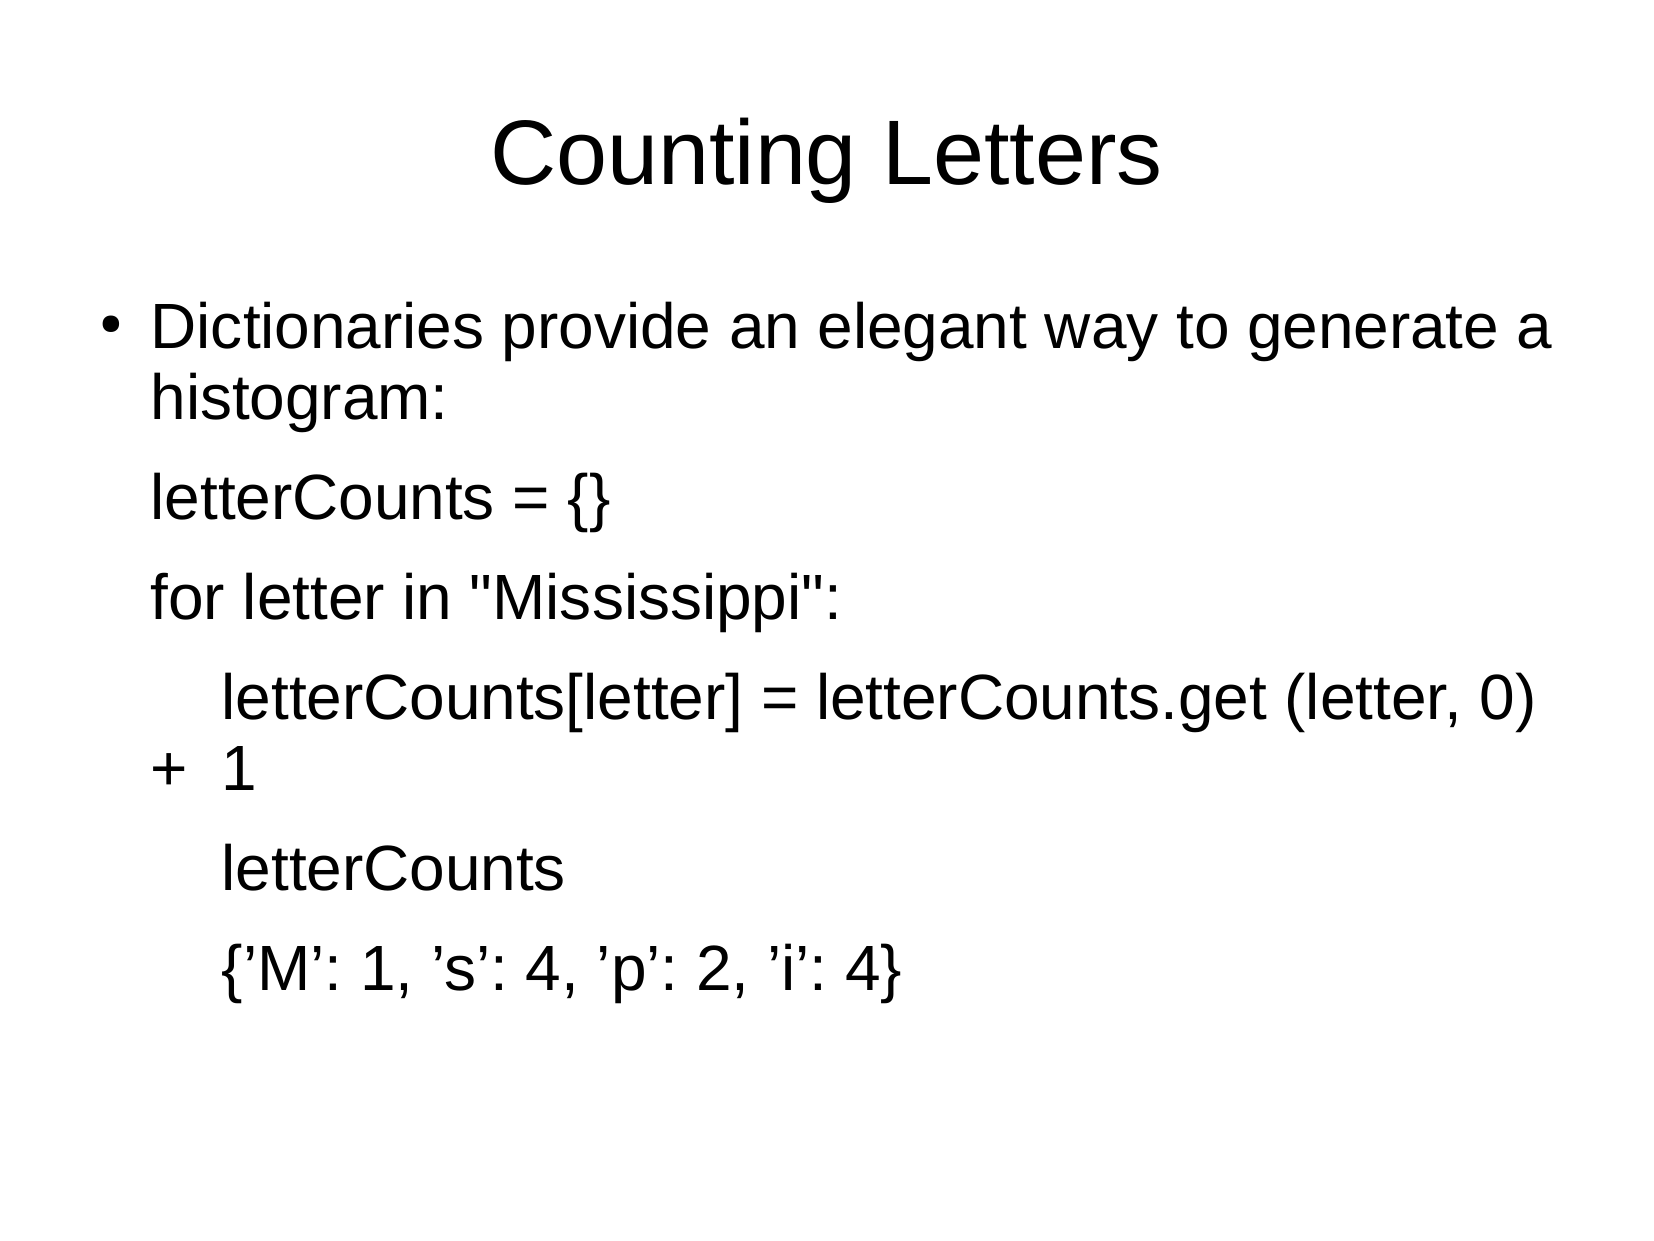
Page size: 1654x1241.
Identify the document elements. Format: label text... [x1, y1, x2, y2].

title Counting Letters [82, 49, 1571, 257]
list Dictionaries provide an elegant way to generate a histogram: letterCounts = {} for letter in "Mississippi": letterCounts[letter] = letterCounts.get (letter, 0) + 1 letterCounts {’M’: 1, ’s’: 4, ’p’: 2, ’i’: 4} [82, 290, 1571, 1010]
